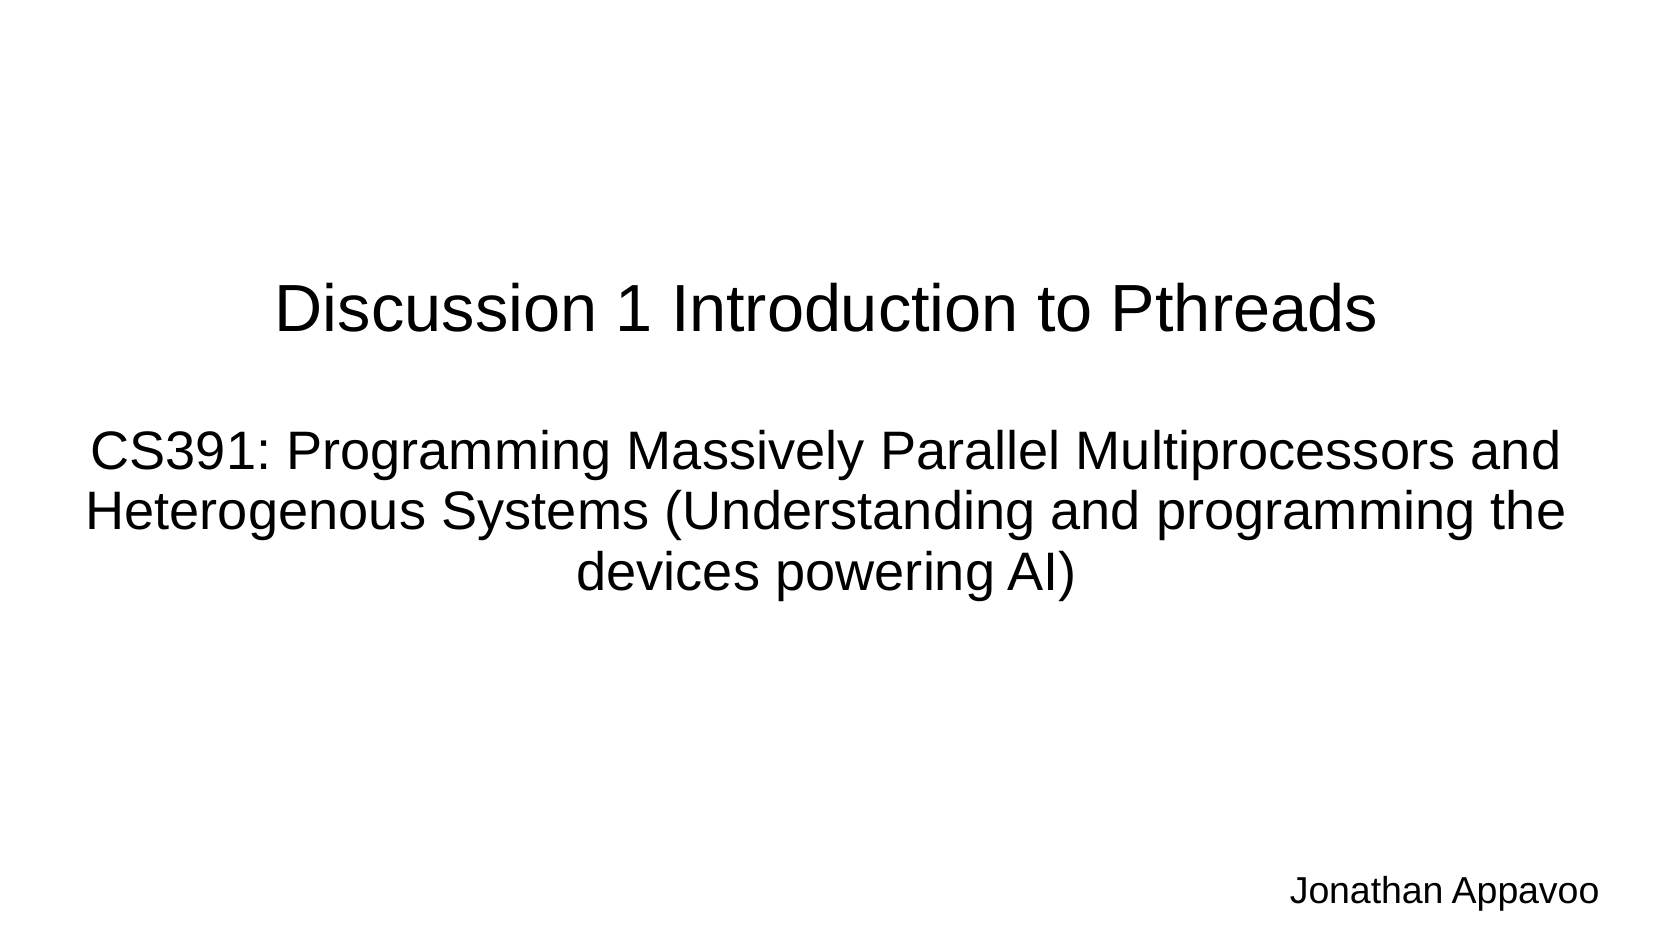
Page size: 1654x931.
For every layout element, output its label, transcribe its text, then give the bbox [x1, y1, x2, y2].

text_box Jonathan Appavoo [1275, 862, 1616, 920]
subtitle Discussion 1 Introduction to Pthreads CS391: Programming Massively Parallel Multiprocessors and Heterogenous Systems (Understanding and programming the devices powering AI) [82, 217, 1571, 758]
